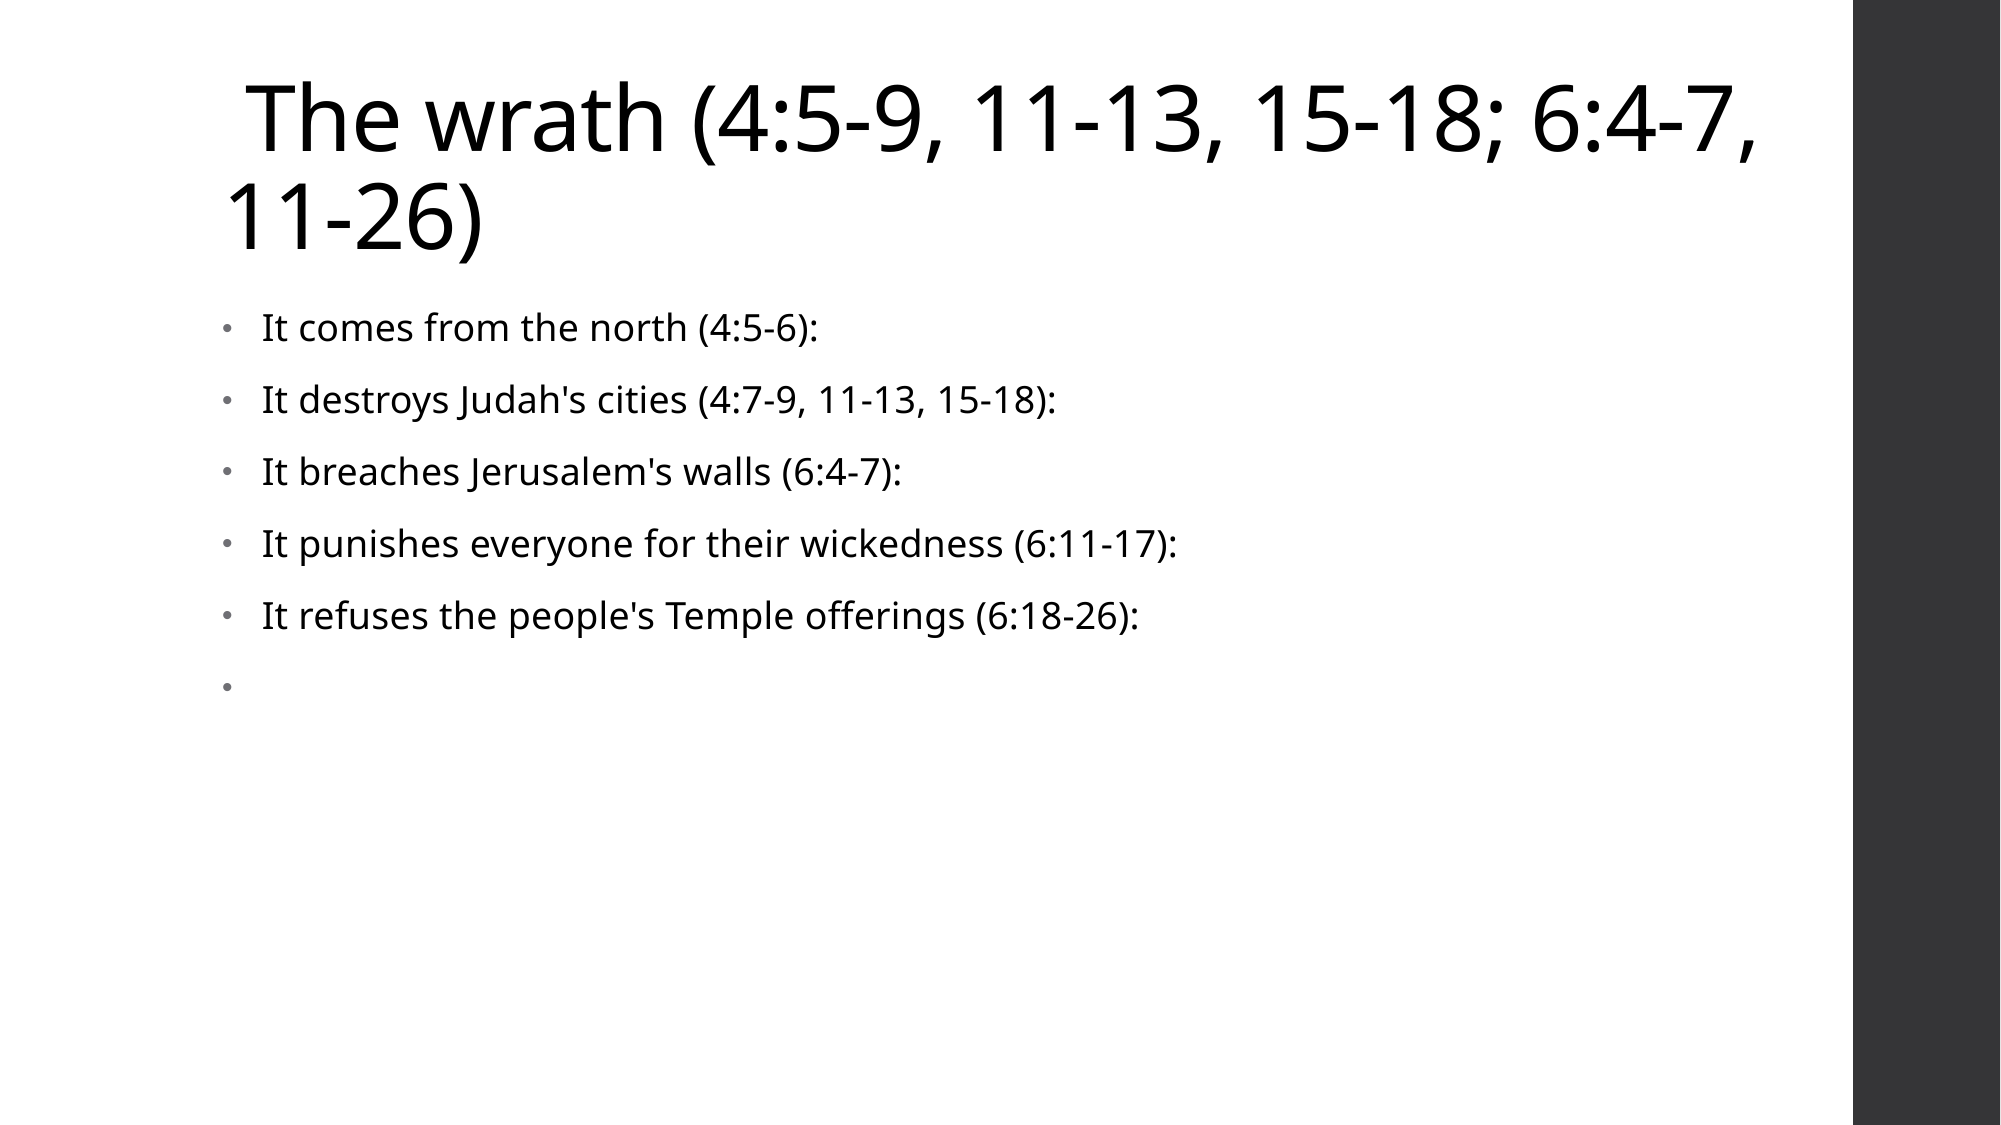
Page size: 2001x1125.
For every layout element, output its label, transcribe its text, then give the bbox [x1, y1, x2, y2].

list It comes from the north (4:5-6): It destroys Judah's cities (4:7-9, 11-13, 15-18): It breaches Jerusalem's walls (6:4-7): It punishes everyone for their wickedness (6:11-17): It refuses the people's Temple offerings (6:18-26): [206, 299, 1617, 1014]
title The wrath (4:5-9, 11-13, 15-18; 6:4-7, 11-26) [206, 60, 1797, 278]
